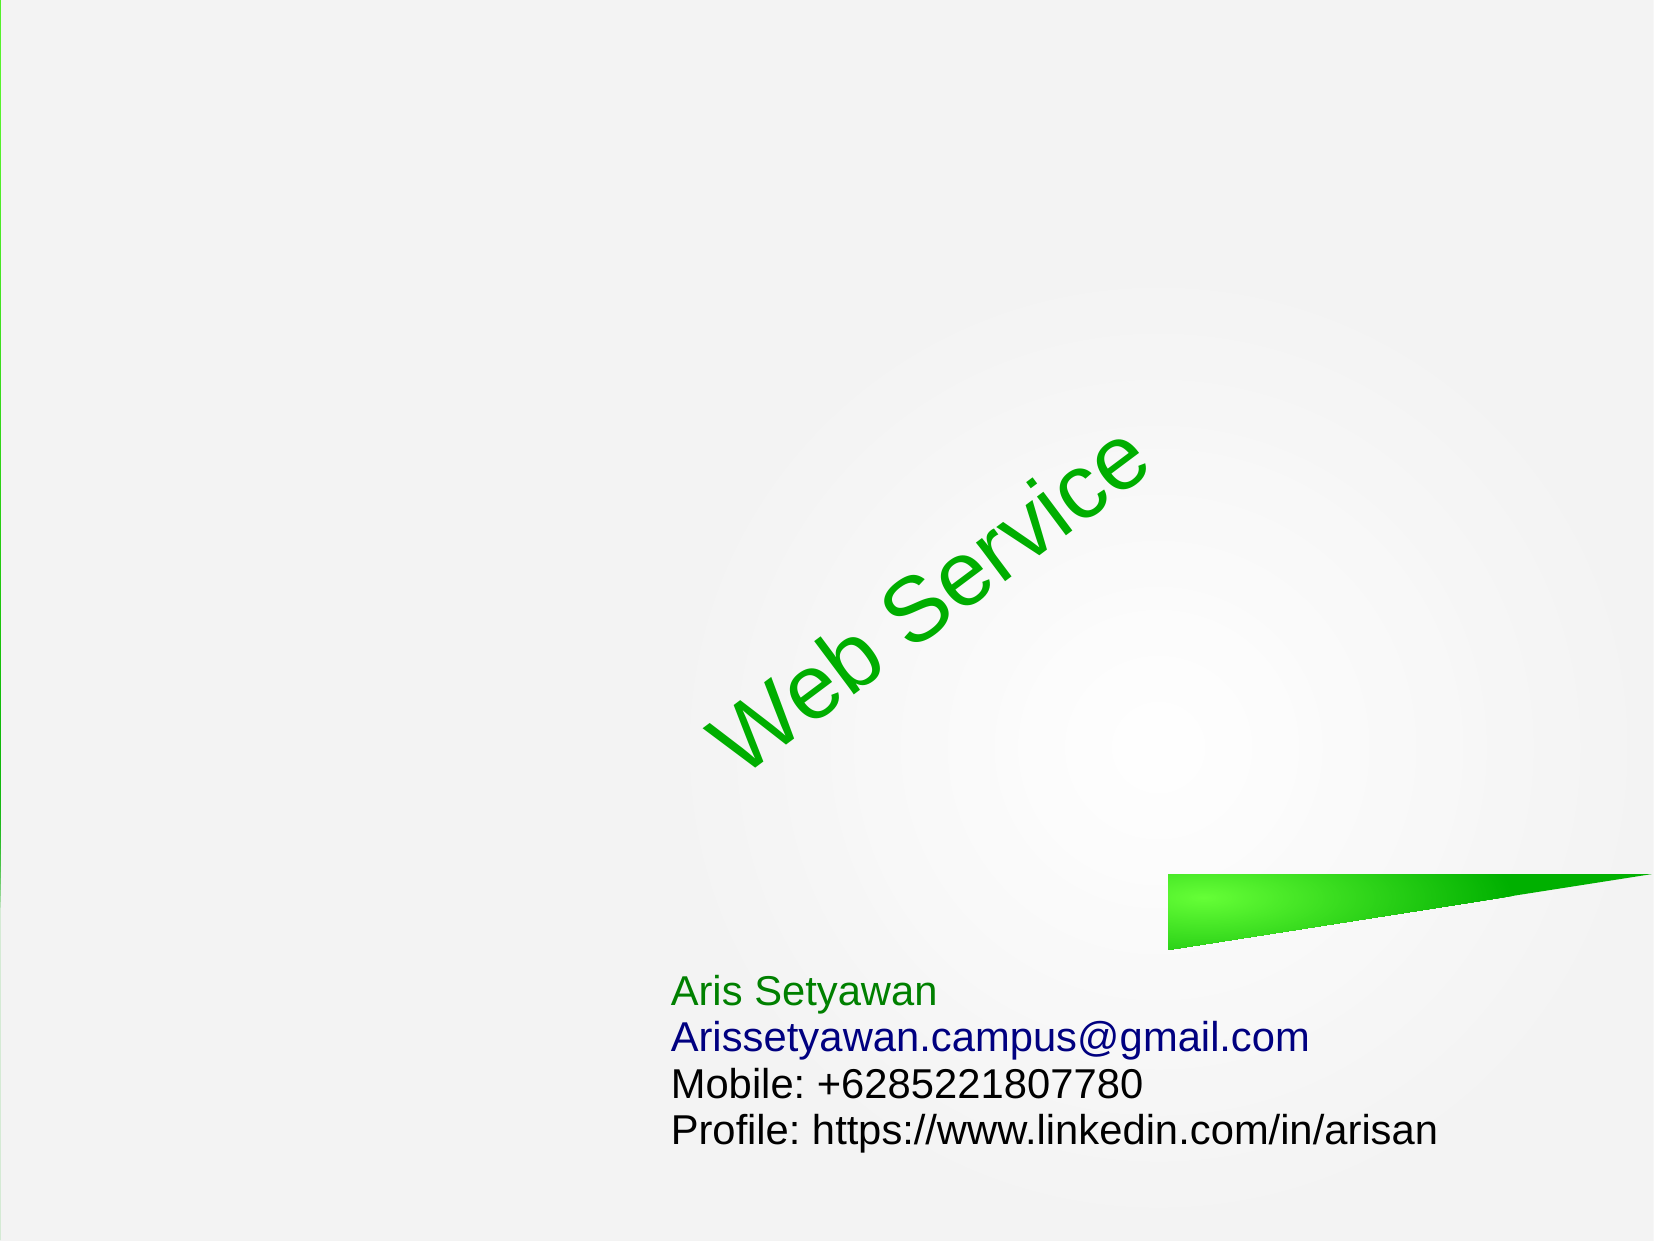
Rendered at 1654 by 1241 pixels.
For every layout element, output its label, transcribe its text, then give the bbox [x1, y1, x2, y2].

title Web Service [169, 3, 1654, 1195]
text_box Aris Setyawan Arissetyawan.campus@gmail.com Mobile: +6285221807780 Profile: https://www.linkedin.com/in/arisan [656, 960, 1454, 1163]
